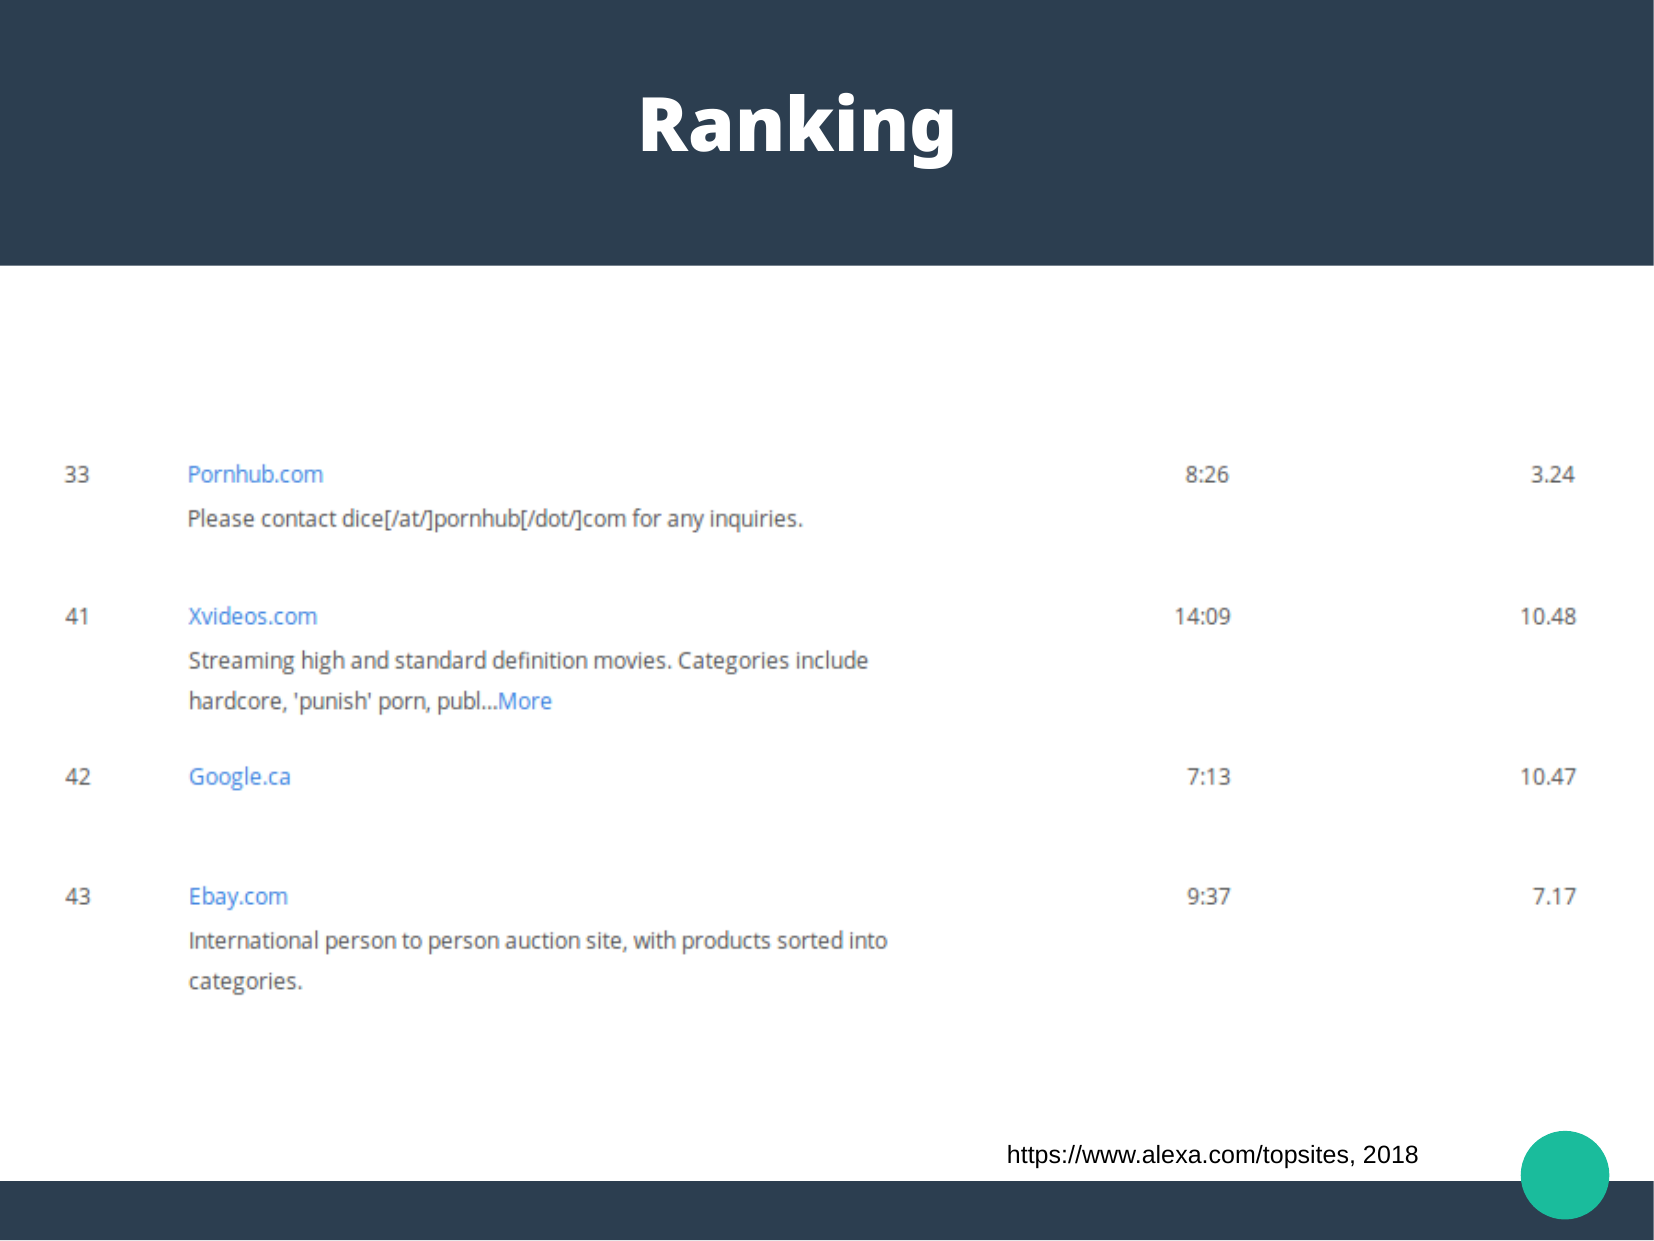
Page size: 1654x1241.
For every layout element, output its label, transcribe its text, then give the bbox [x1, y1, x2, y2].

title Ranking [637, 43, 1004, 201]
picture [11, 577, 1621, 1021]
picture [47, 413, 1607, 553]
text_box https://www.alexa.com/topsites, 2018 [992, 1133, 1534, 1191]
